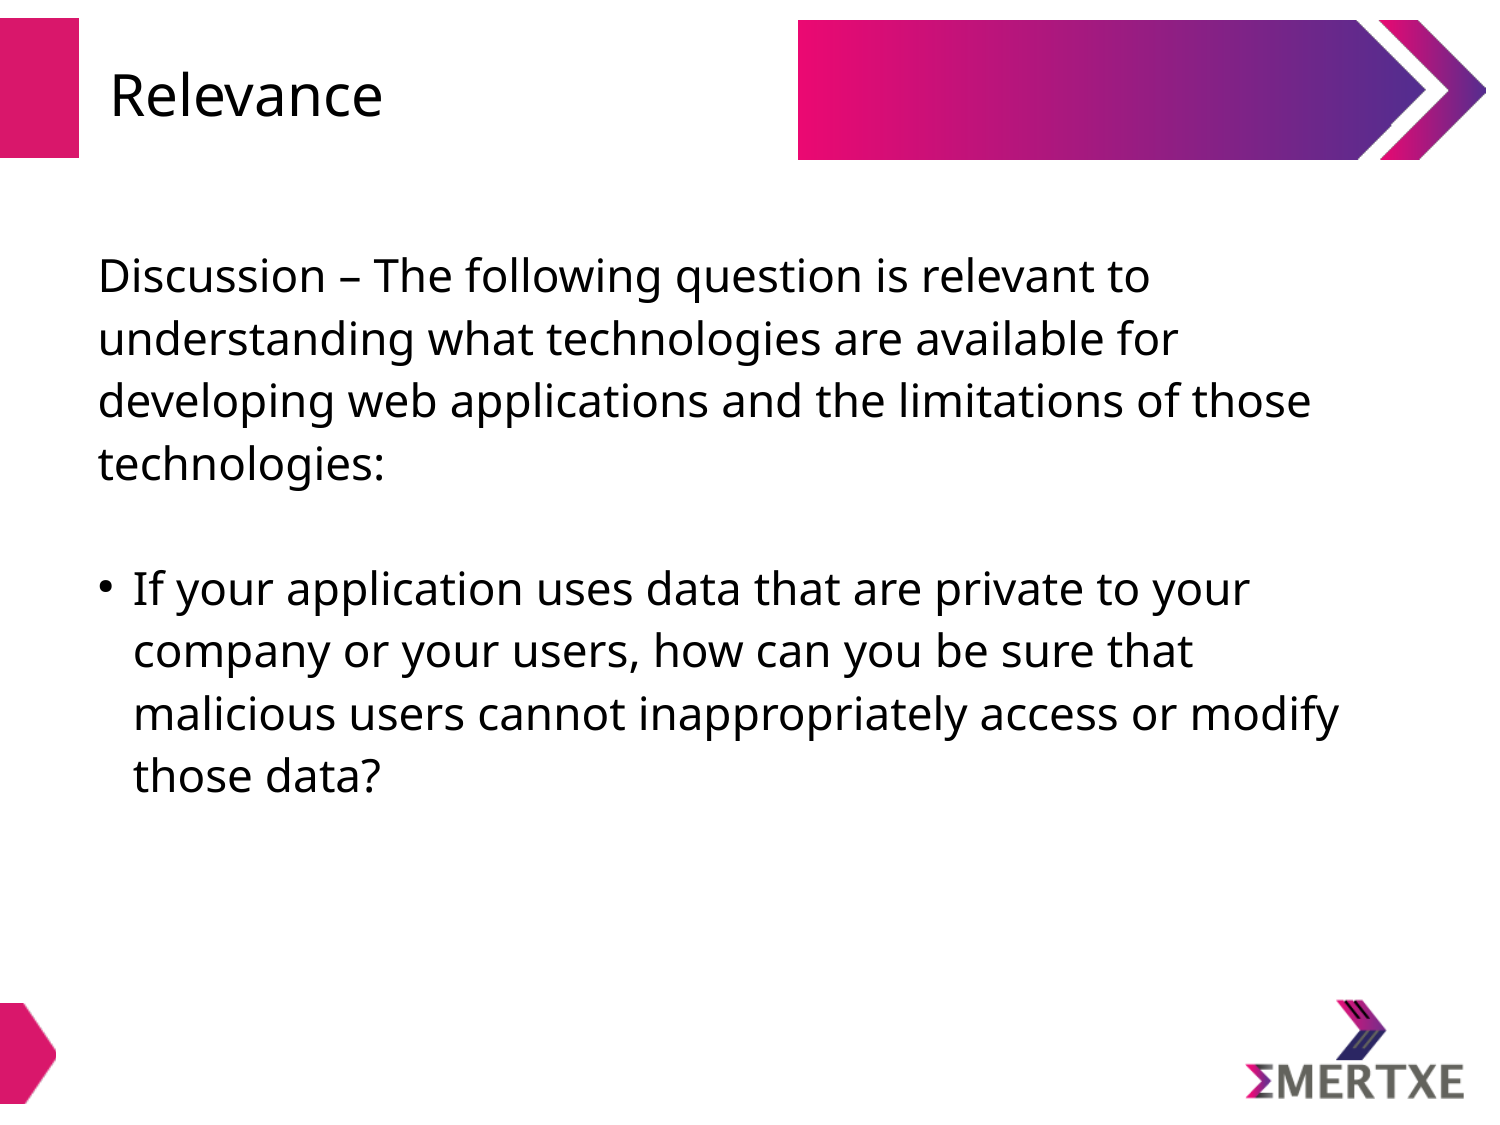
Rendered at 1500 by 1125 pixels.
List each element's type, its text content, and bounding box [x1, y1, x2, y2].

text_box Discussion – The following question is relevant to understanding what technologies are available for developing web applications and the limitations of those technologies: If your application uses data that are private to your company or your users, how can you be sure that malicious users cannot inappropriately access or modify those data? [82, 236, 1406, 733]
text_box Relevance [94, 47, 733, 131]
picture [1245, 996, 1465, 1099]
picture [798, 20, 1486, 160]
